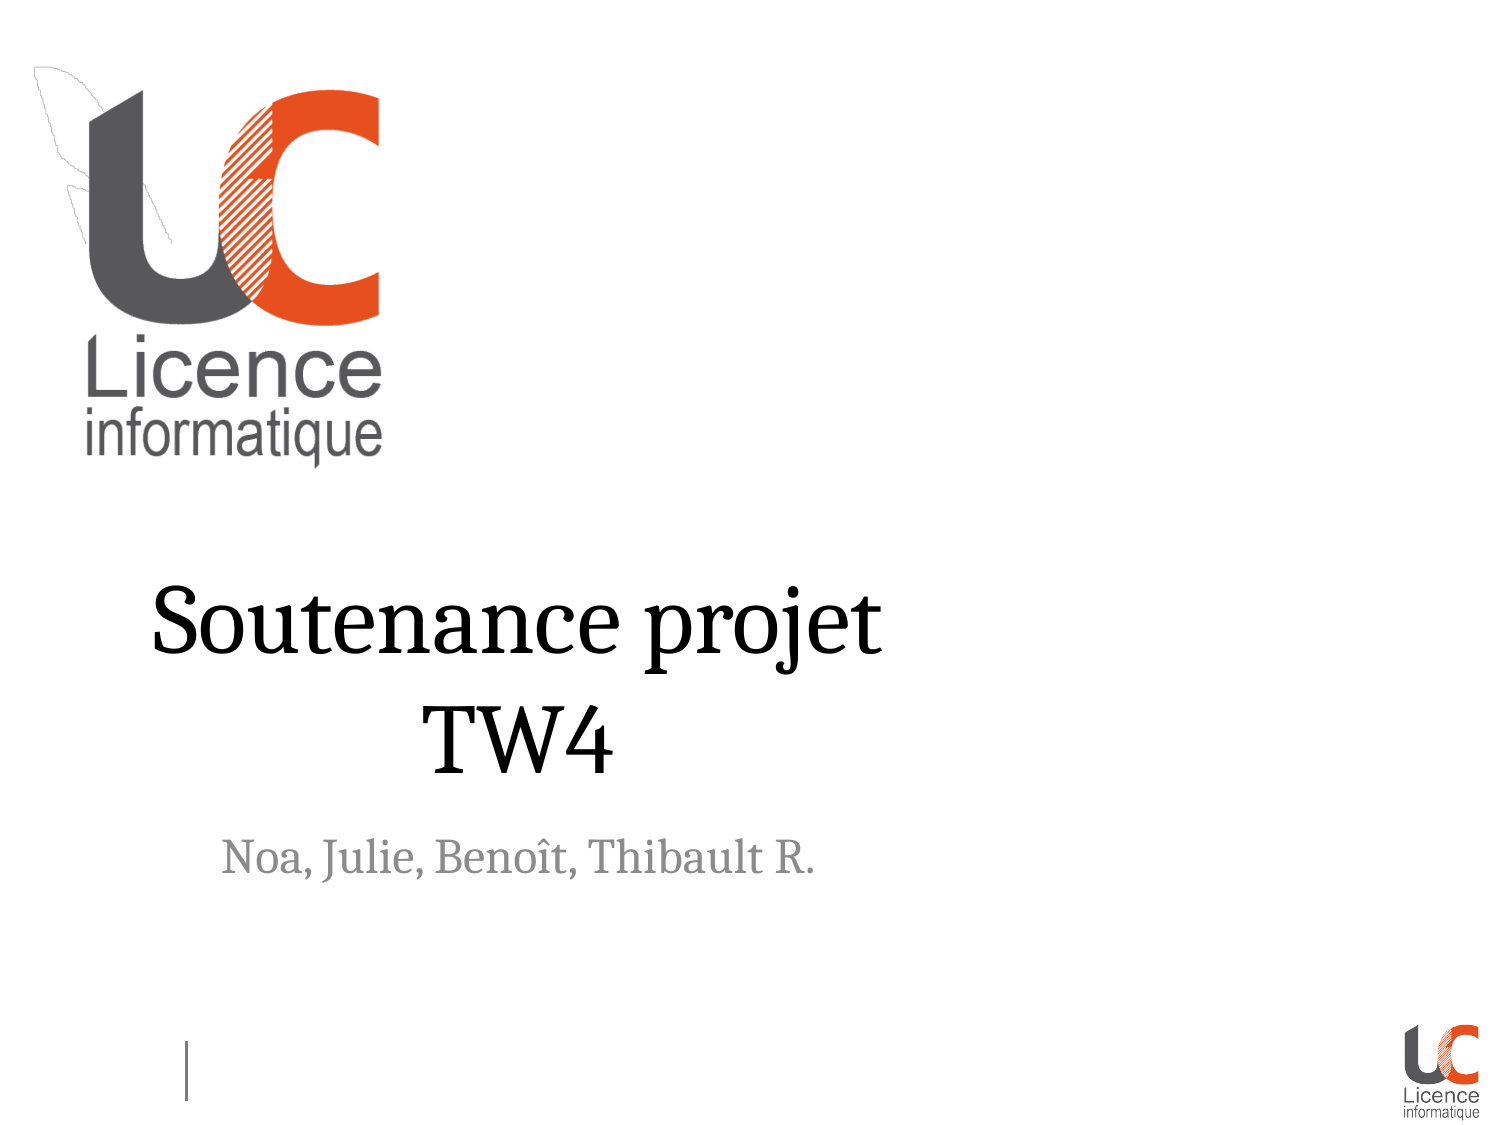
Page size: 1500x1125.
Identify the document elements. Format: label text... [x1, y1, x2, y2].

subtitle Noa, Julie, Benoît, Thibault R. [87, 816, 950, 947]
picture [1398, 1020, 1484, 1122]
picture [29, 63, 401, 473]
title Soutenance projet TW4 [87, 507, 950, 801]
